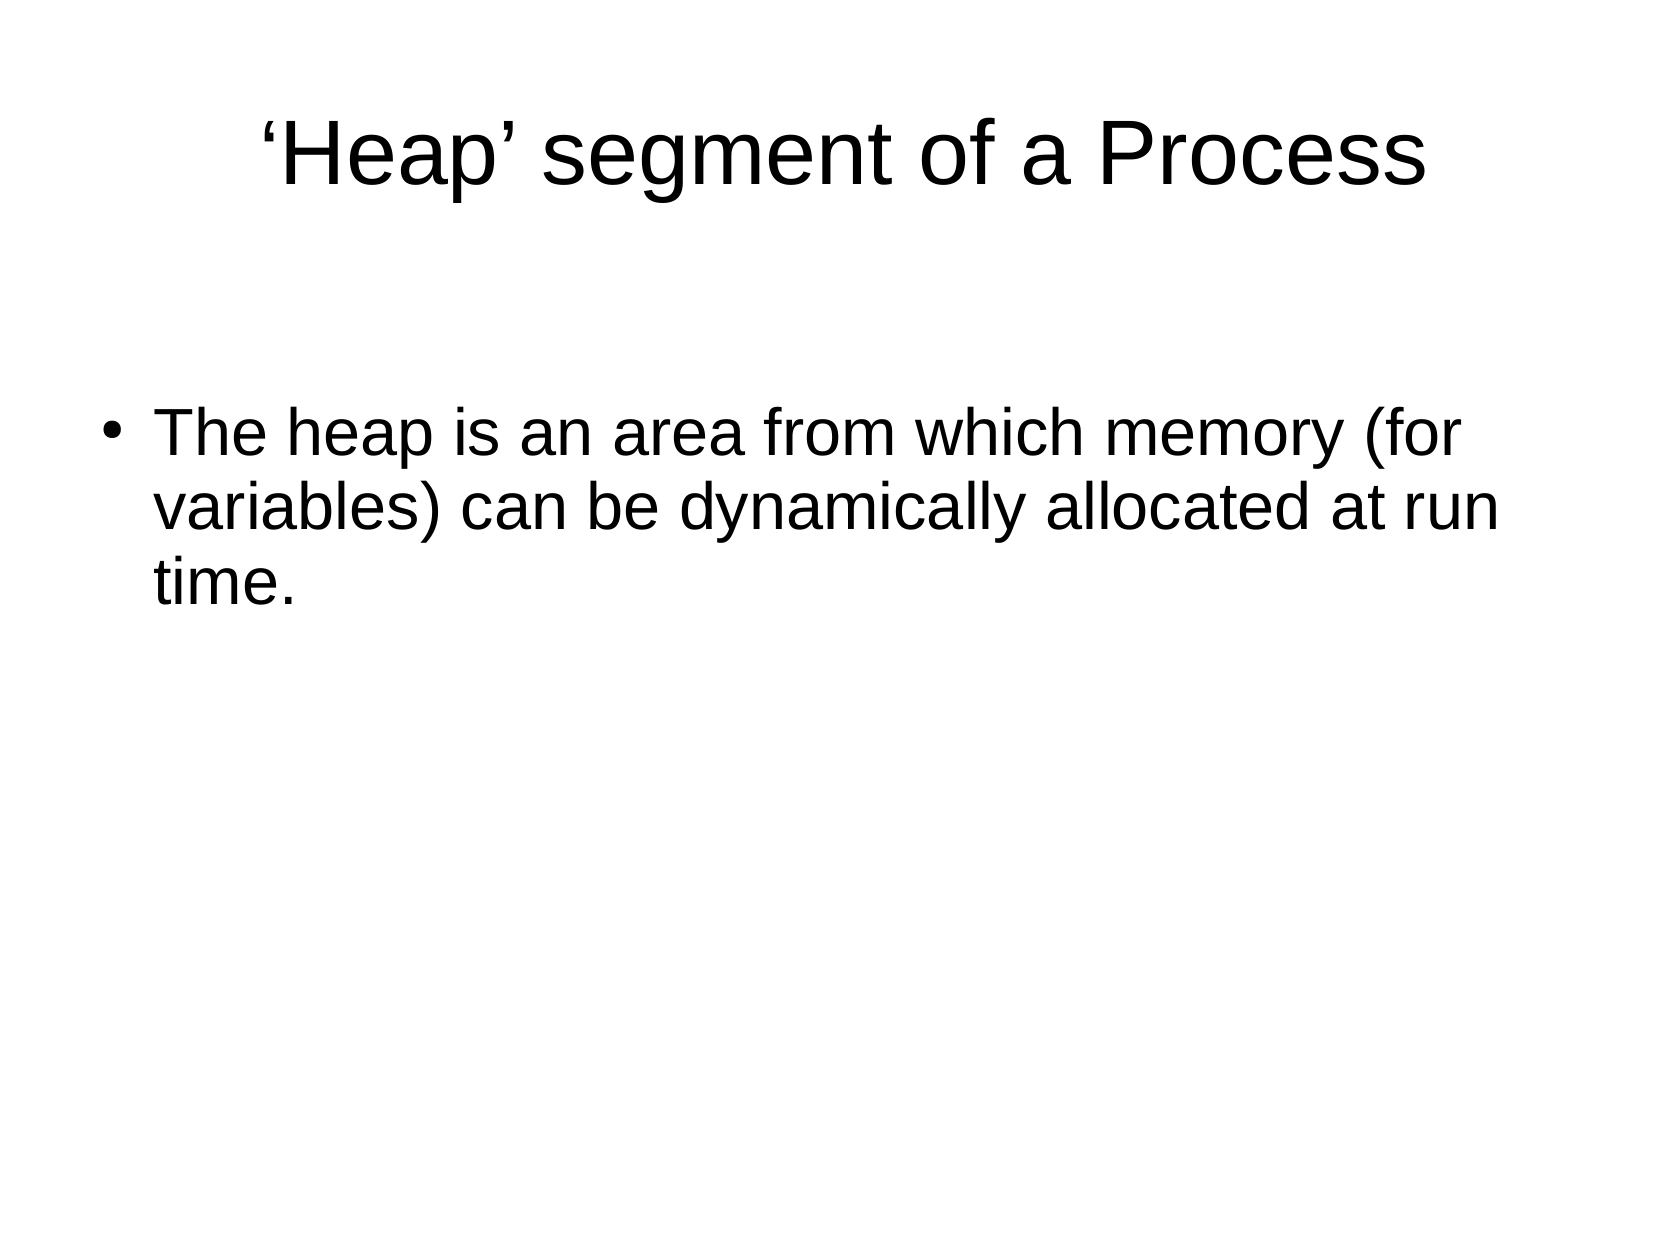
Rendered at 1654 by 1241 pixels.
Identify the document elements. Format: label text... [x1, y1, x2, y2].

list The heap is an area from which memory (for variables) can be dynamically allocated at run time. [82, 290, 1571, 1010]
title ‘Heap’ segment of a Process [82, 49, 1571, 257]
